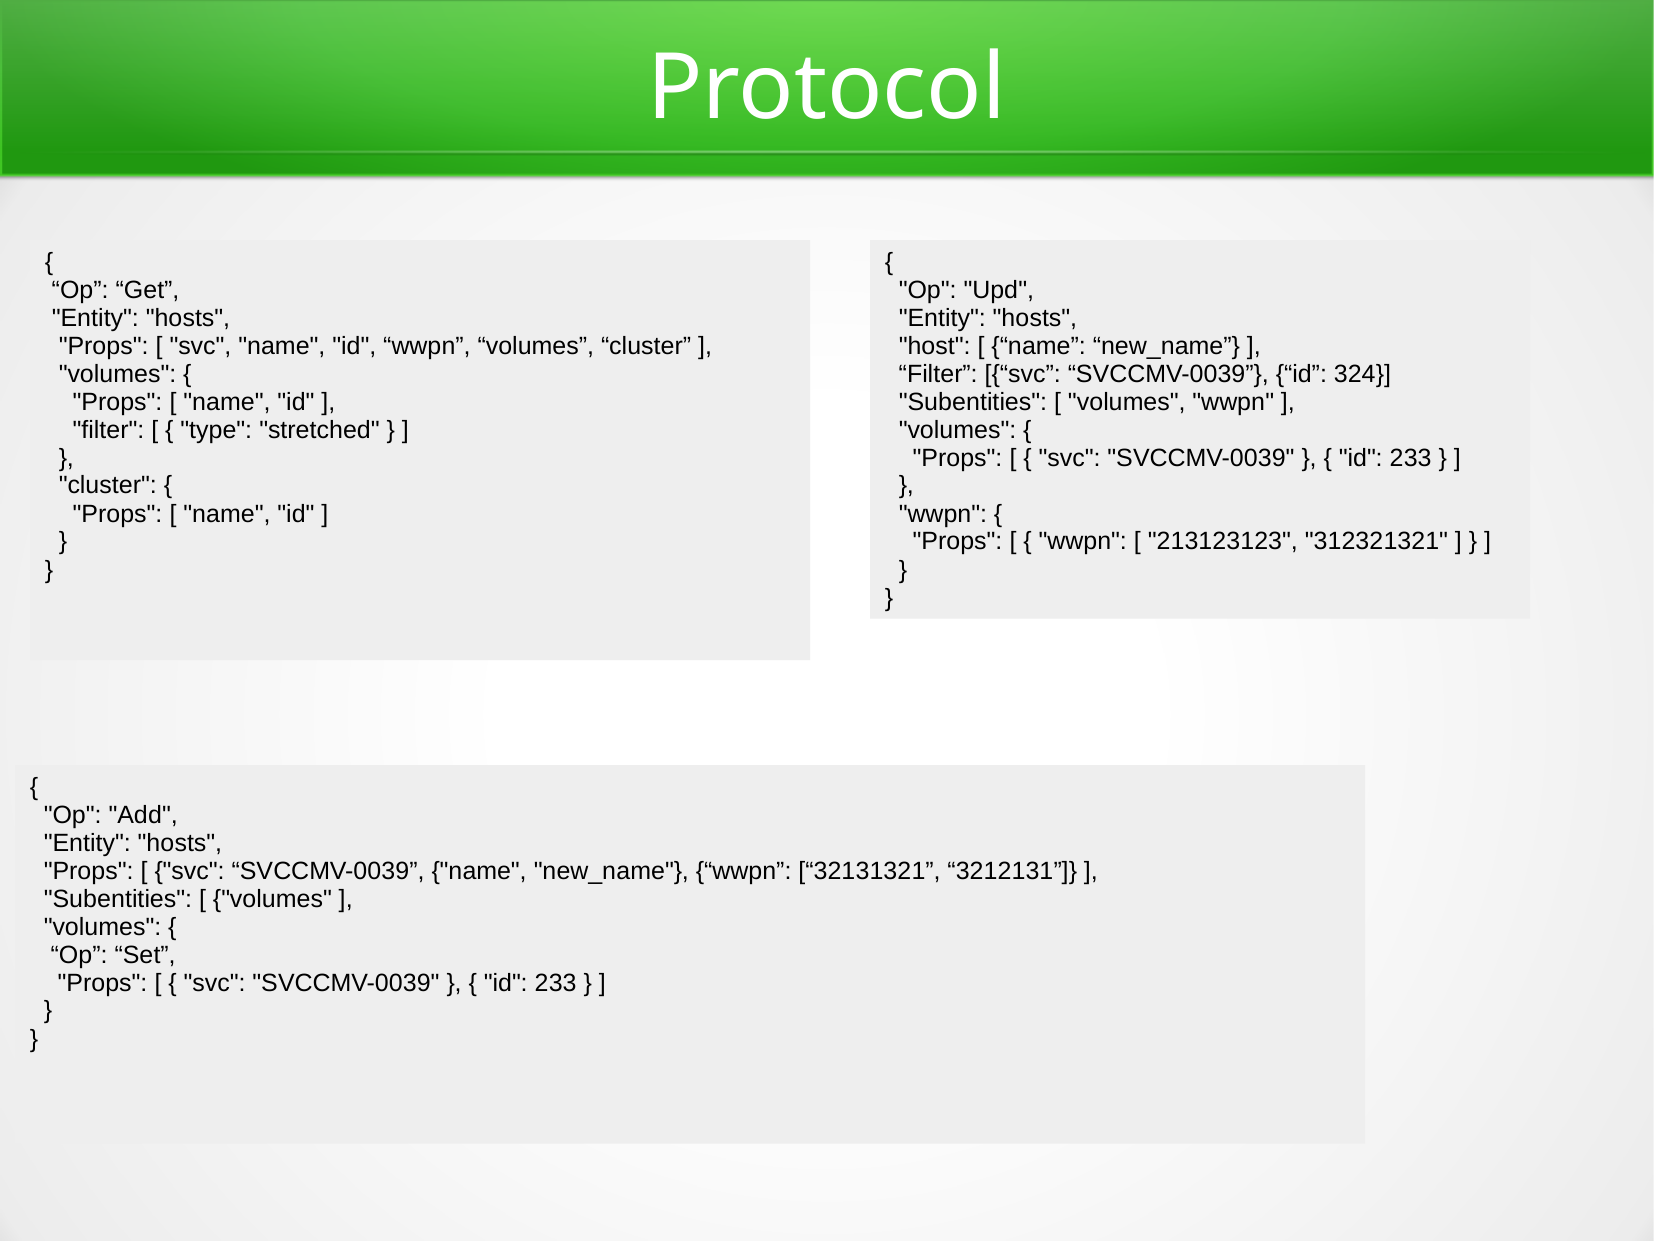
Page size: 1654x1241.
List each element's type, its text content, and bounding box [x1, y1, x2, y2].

text_box { "Op": "Add", "Entity": "hosts", "Props": [ {"svc": “SVCCMV-0039”, {"name", "new_name"}, {“wwpn”: [“32131321”, “3212131”]} ], "Subentities": [ {"volumes" ], "volumes": { “Op”: “Set”, "Props": [ { "svc": "SVCCMV-0039" }, { "id": 233 } ] } } [15, 765, 1366, 1144]
text_box { "Op": "Upd", "Entity": "hosts", "host": [ {“name”: “new_name”} ], “Filter”: [{“svc”: “SVCCMV-0039”}, {“id”: 324}] "Subentities": [ "volumes", "wwpn" ], "volumes": { "Props": [ { "svc": "SVCCMV-0039" }, { "id": 233 } ] }, "wwpn": { "Props": [ { "wwpn": [ "213123123", "312321321" ] } ] } } [870, 240, 1531, 619]
text_box { “Op”: “Get”, "Entity": "hosts", "Props": [ "svc", "name", "id", “wwpn”, “volumes”, “cluster” ], "volumes": { "Props": [ "name", "id" ], "filter": [ { "type": "stretched" } ] }, "cluster": { "Props": [ "name", "id" ] } } [30, 240, 811, 661]
picture [0, 0, 1654, 1241]
title Protocol [82, 11, 1571, 154]
